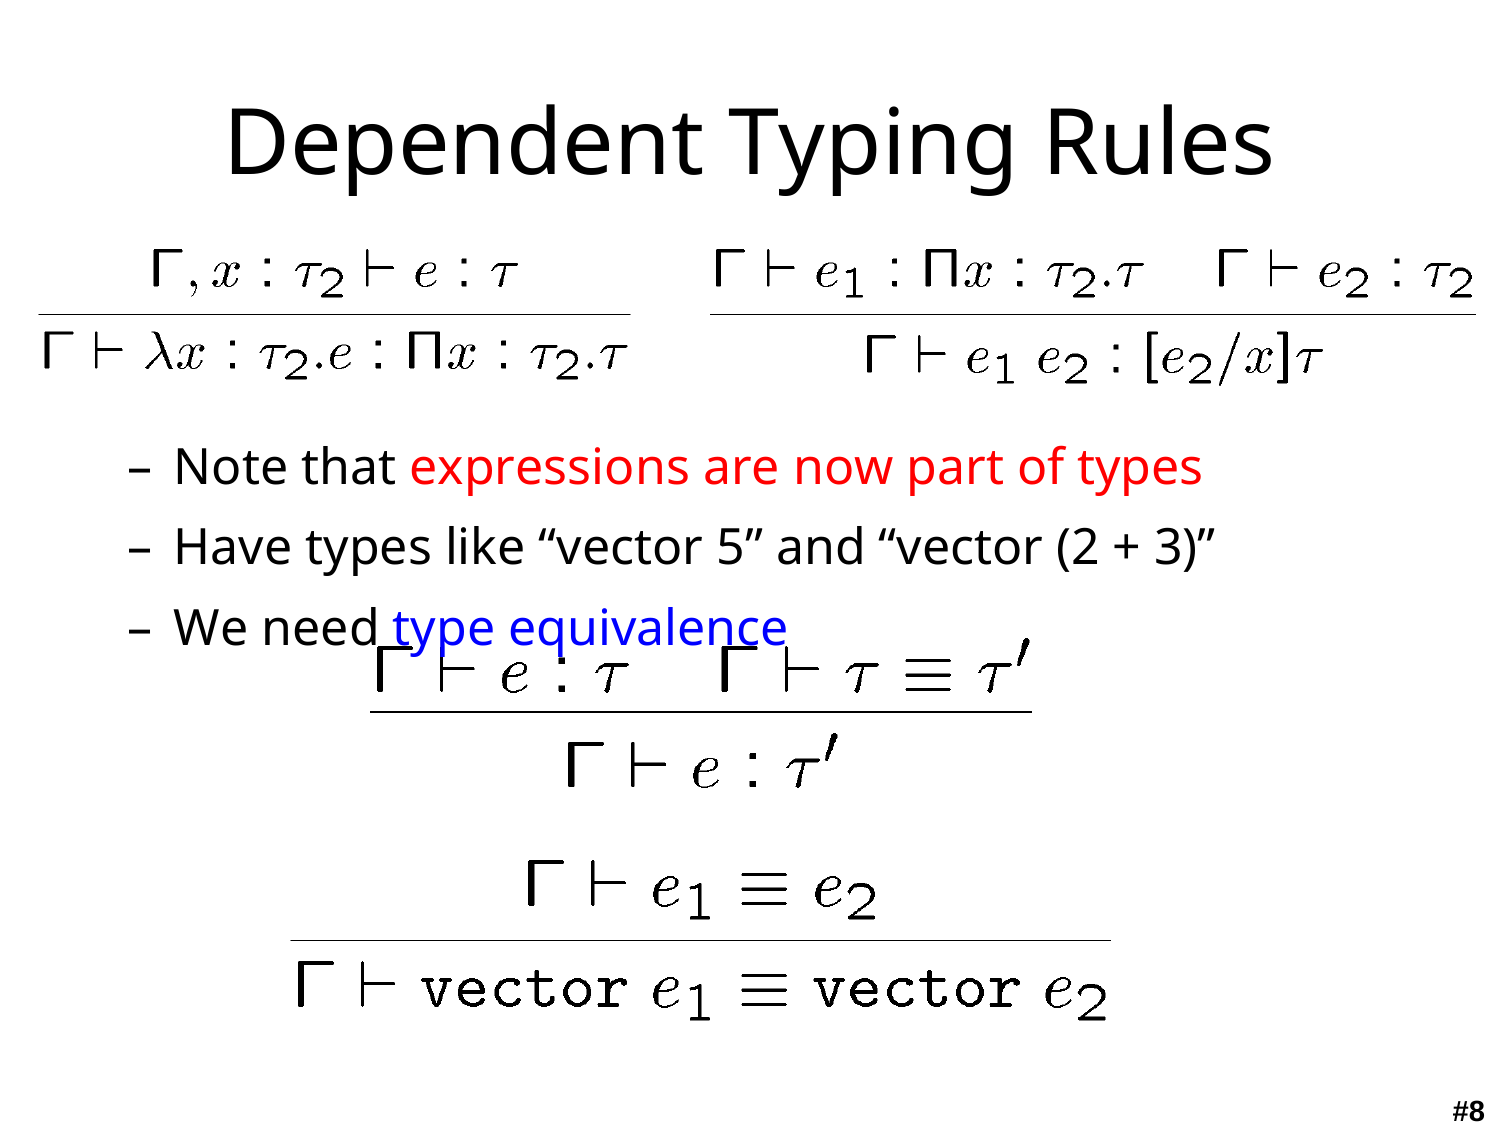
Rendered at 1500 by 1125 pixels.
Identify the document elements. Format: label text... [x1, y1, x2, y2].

list Note that expressions are now part of types Have types like “vector 5” and “vector (2 + 3)” We need type equivalence [37, 212, 1488, 1051]
picture [37, 249, 1476, 387]
title Dependent Typing Rules [24, 45, 1476, 233]
